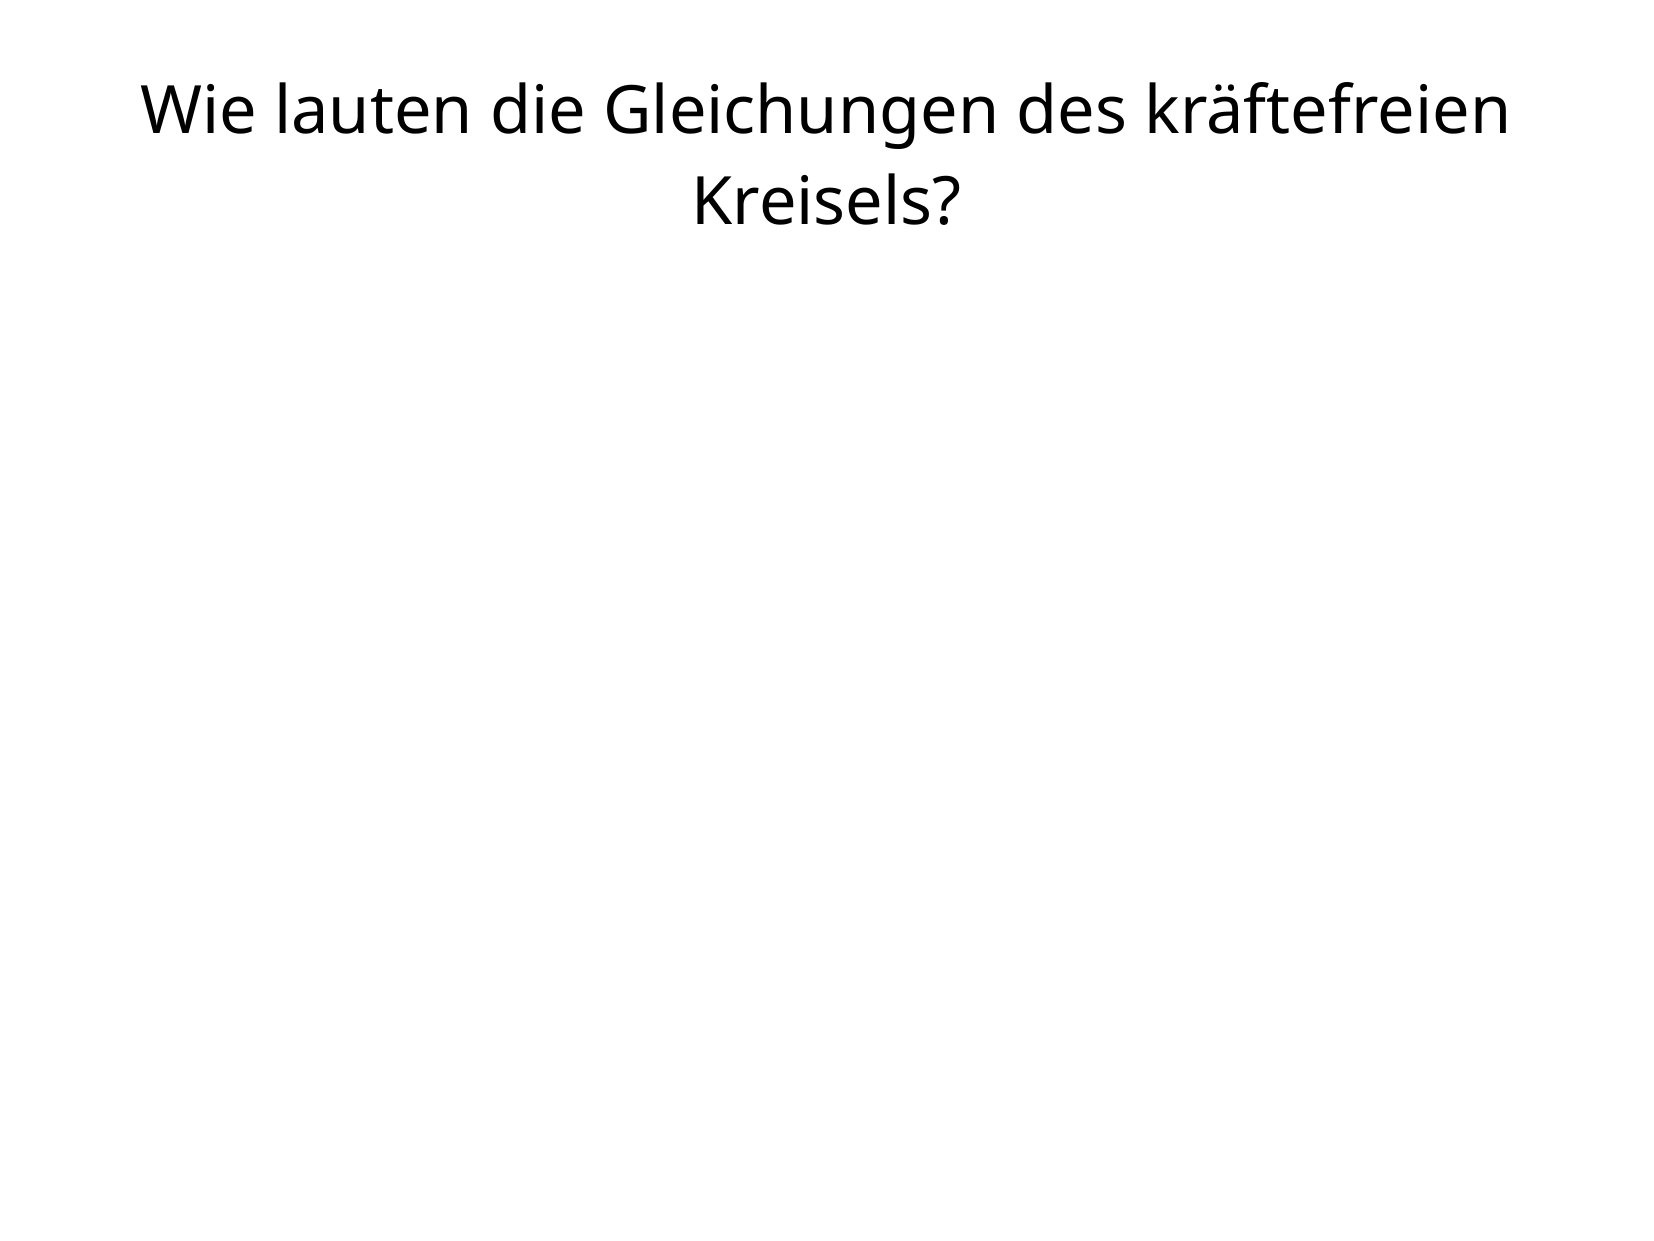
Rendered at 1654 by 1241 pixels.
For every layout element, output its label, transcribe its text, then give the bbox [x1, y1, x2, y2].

title Wie lauten die Gleichungen des kräftefreien Kreisels? [82, 49, 1571, 257]
